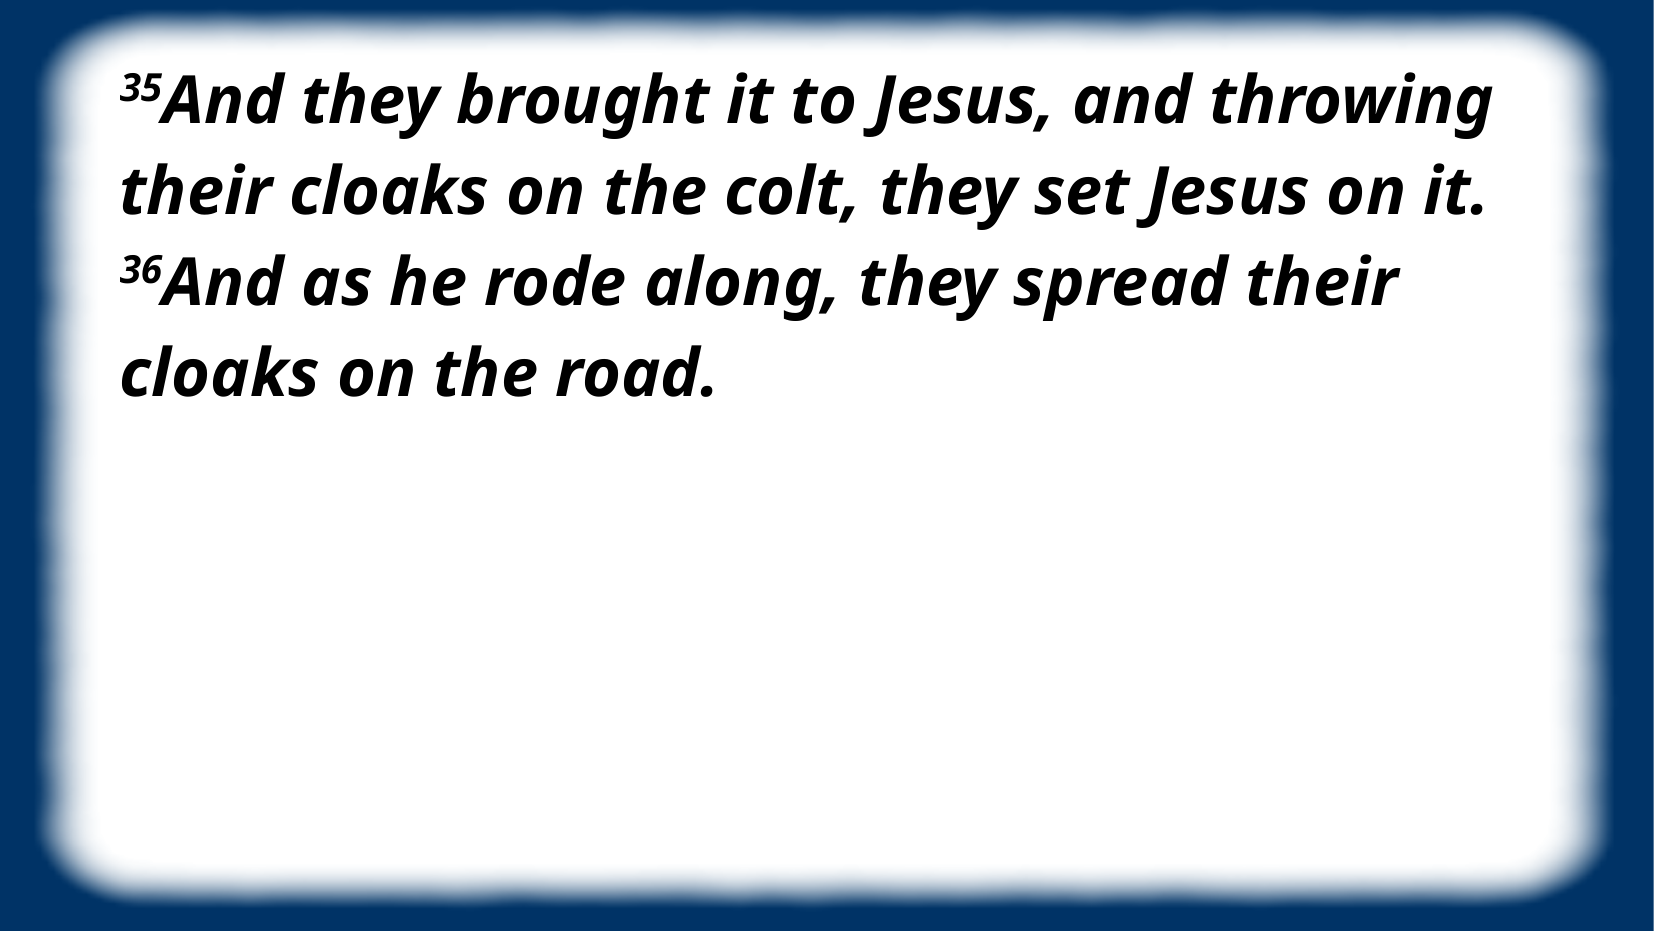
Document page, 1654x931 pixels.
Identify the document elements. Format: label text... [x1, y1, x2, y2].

text_box 35And they brought it to Jesus, and throwing their cloaks on the colt, they set Jesus on it. 36And as he rode along, they spread their cloaks on the road. [105, 45, 1569, 415]
picture [0, 0, 1654, 931]
